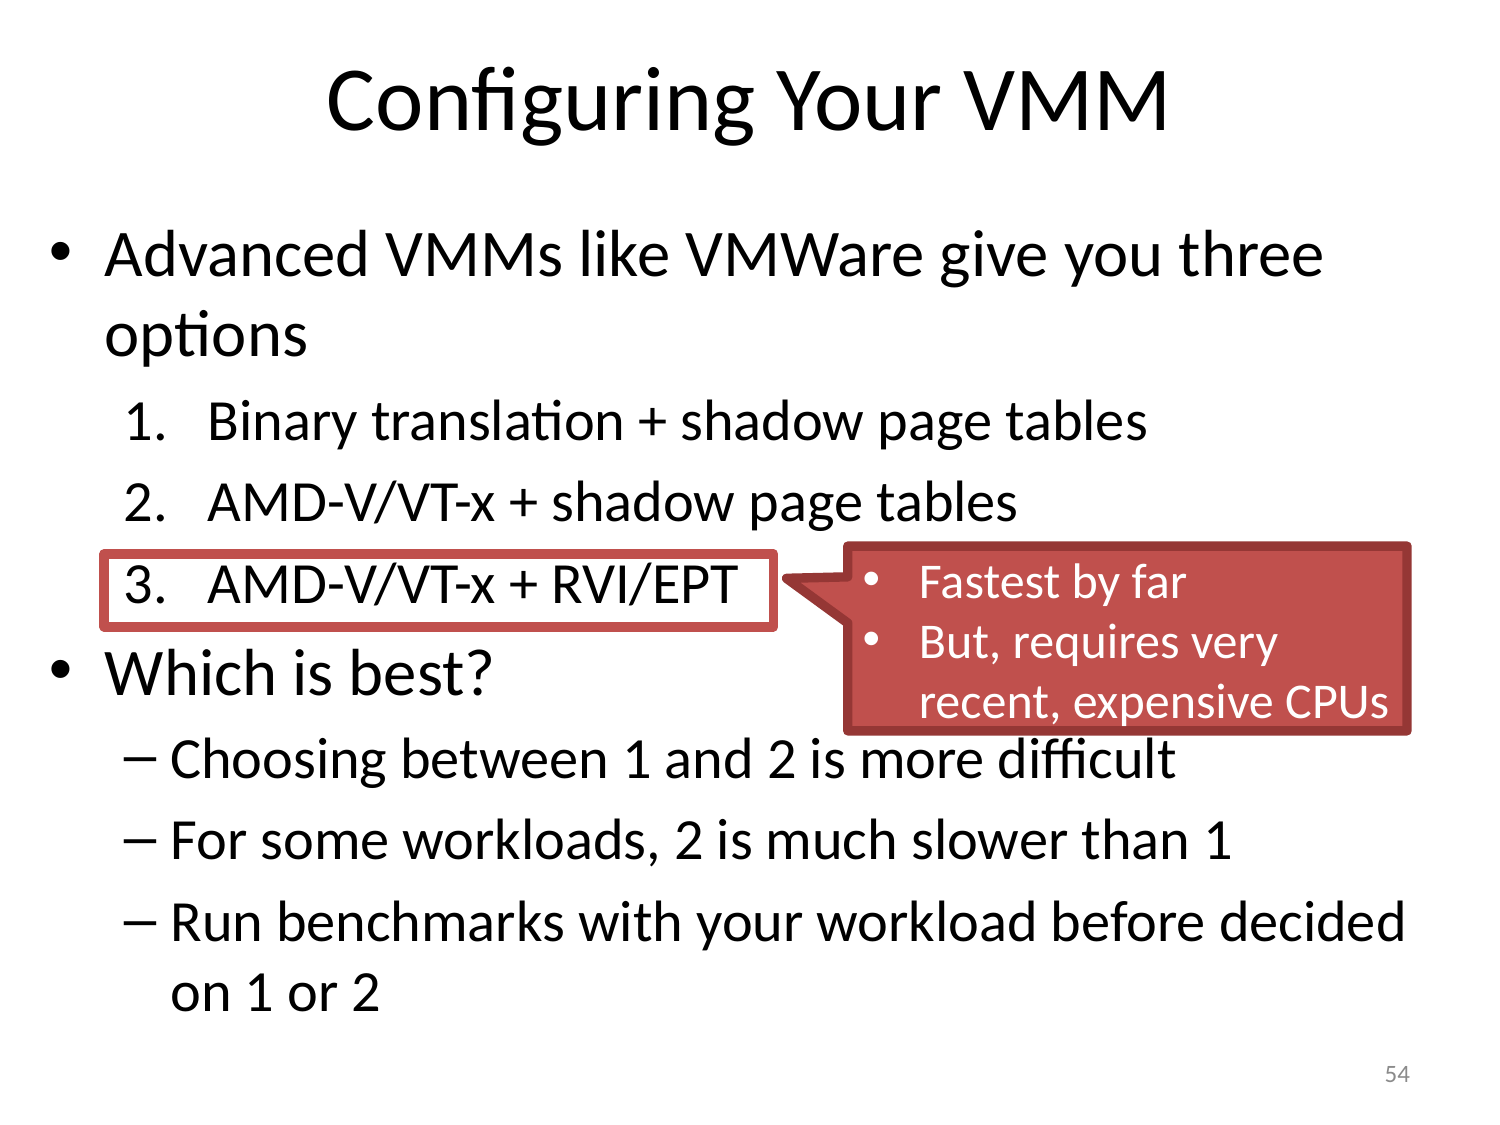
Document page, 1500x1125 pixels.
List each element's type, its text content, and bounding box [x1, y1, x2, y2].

slide_number <number> [1074, 1042, 1425, 1103]
text_box Fastest by far But, requires very recent, expensive CPUs [786, 546, 1408, 731]
list Advanced VMMs like VMWare give you three options Binary translation + shadow page tables AMD-V/VT-x + shadow page tables AMD-V/VT-x + RVI/EPT Which is best? Choosing between 1 and 2 is more difficult For some workloads, 2 is much slower than 1 Run benchmarks with your workload before decided on 1 or 2 [33, 202, 1467, 1084]
title Configuring Your VMM [75, 0, 1425, 188]
